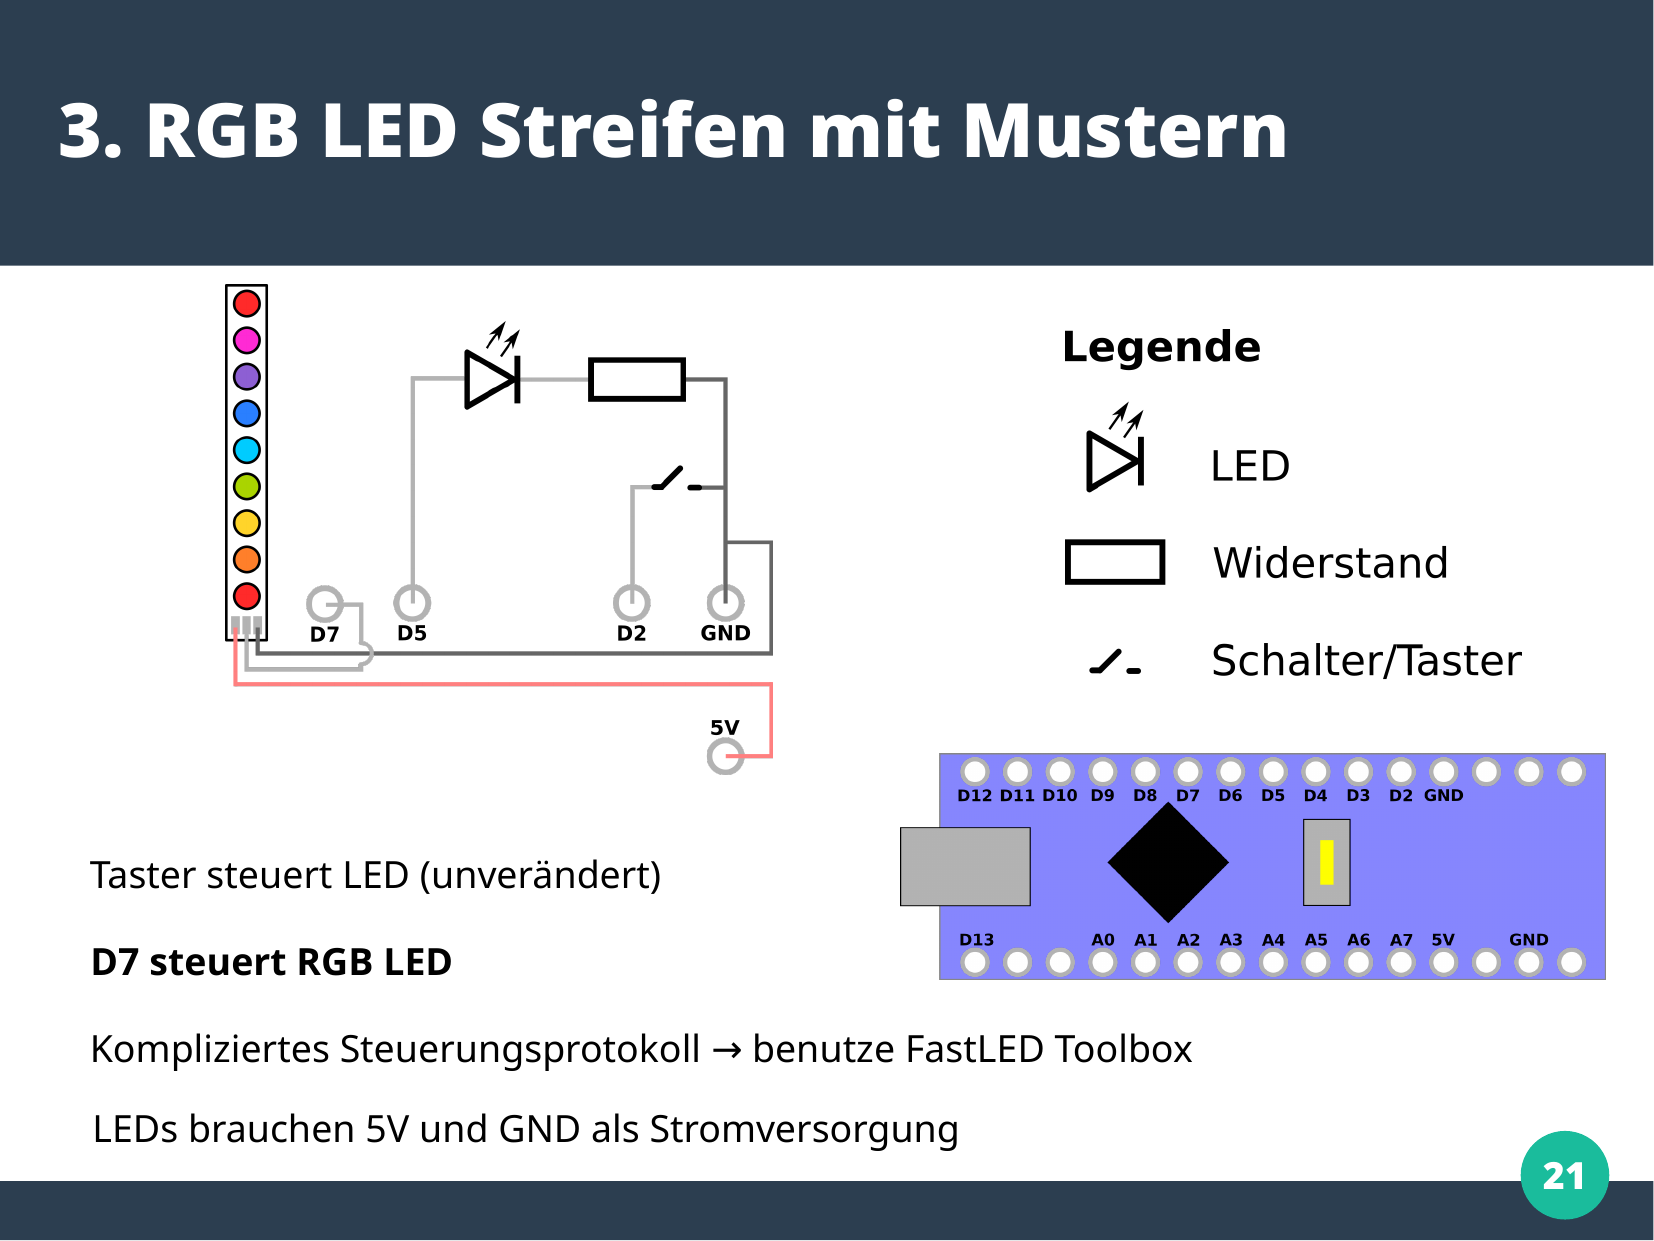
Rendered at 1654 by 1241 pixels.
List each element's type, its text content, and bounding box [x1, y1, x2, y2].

text_box Taster steuert LED (unverändert) [75, 841, 723, 901]
text_box LEDs brauchen 5V und GND als Stromversorgung [77, 1095, 1036, 1154]
text_box D7 steuert RGB LED [75, 928, 526, 987]
title 3. RGB LED Streifen mit Mustern [59, 49, 1595, 207]
picture [900, 329, 1606, 980]
text_box Kompliziertes Steuerungsprotokoll → benutze FastLED Toolbox [75, 1014, 1269, 1074]
picture [225, 284, 773, 775]
